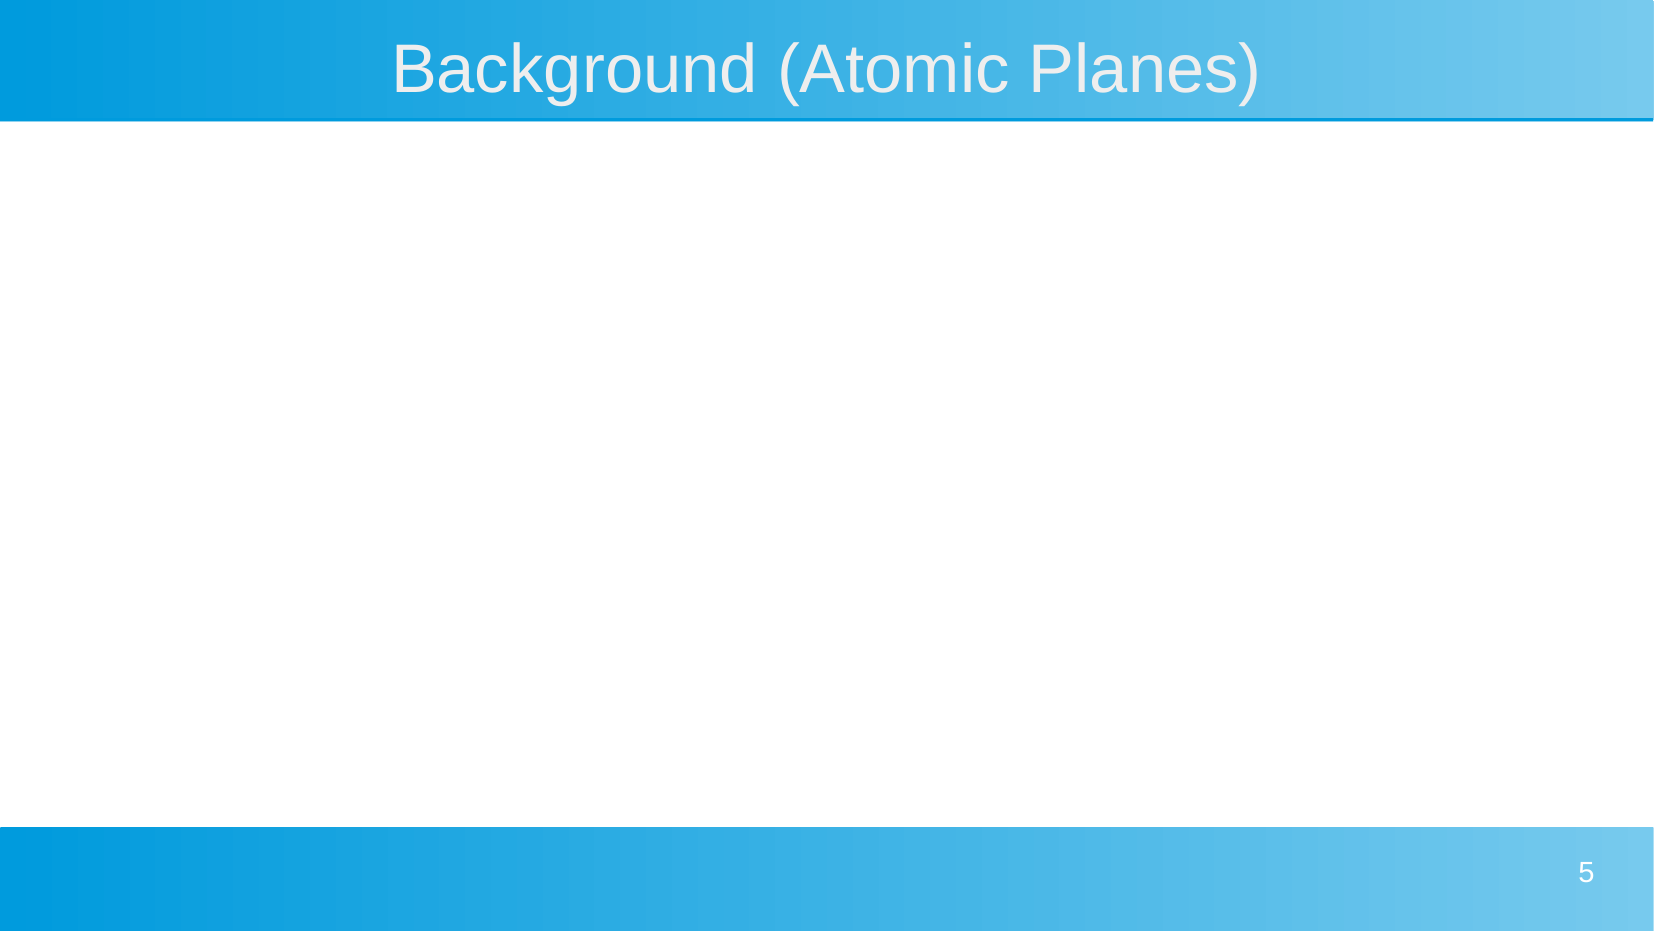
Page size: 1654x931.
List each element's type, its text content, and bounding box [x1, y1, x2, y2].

title Background (Atomic Planes) [59, 29, 1595, 108]
